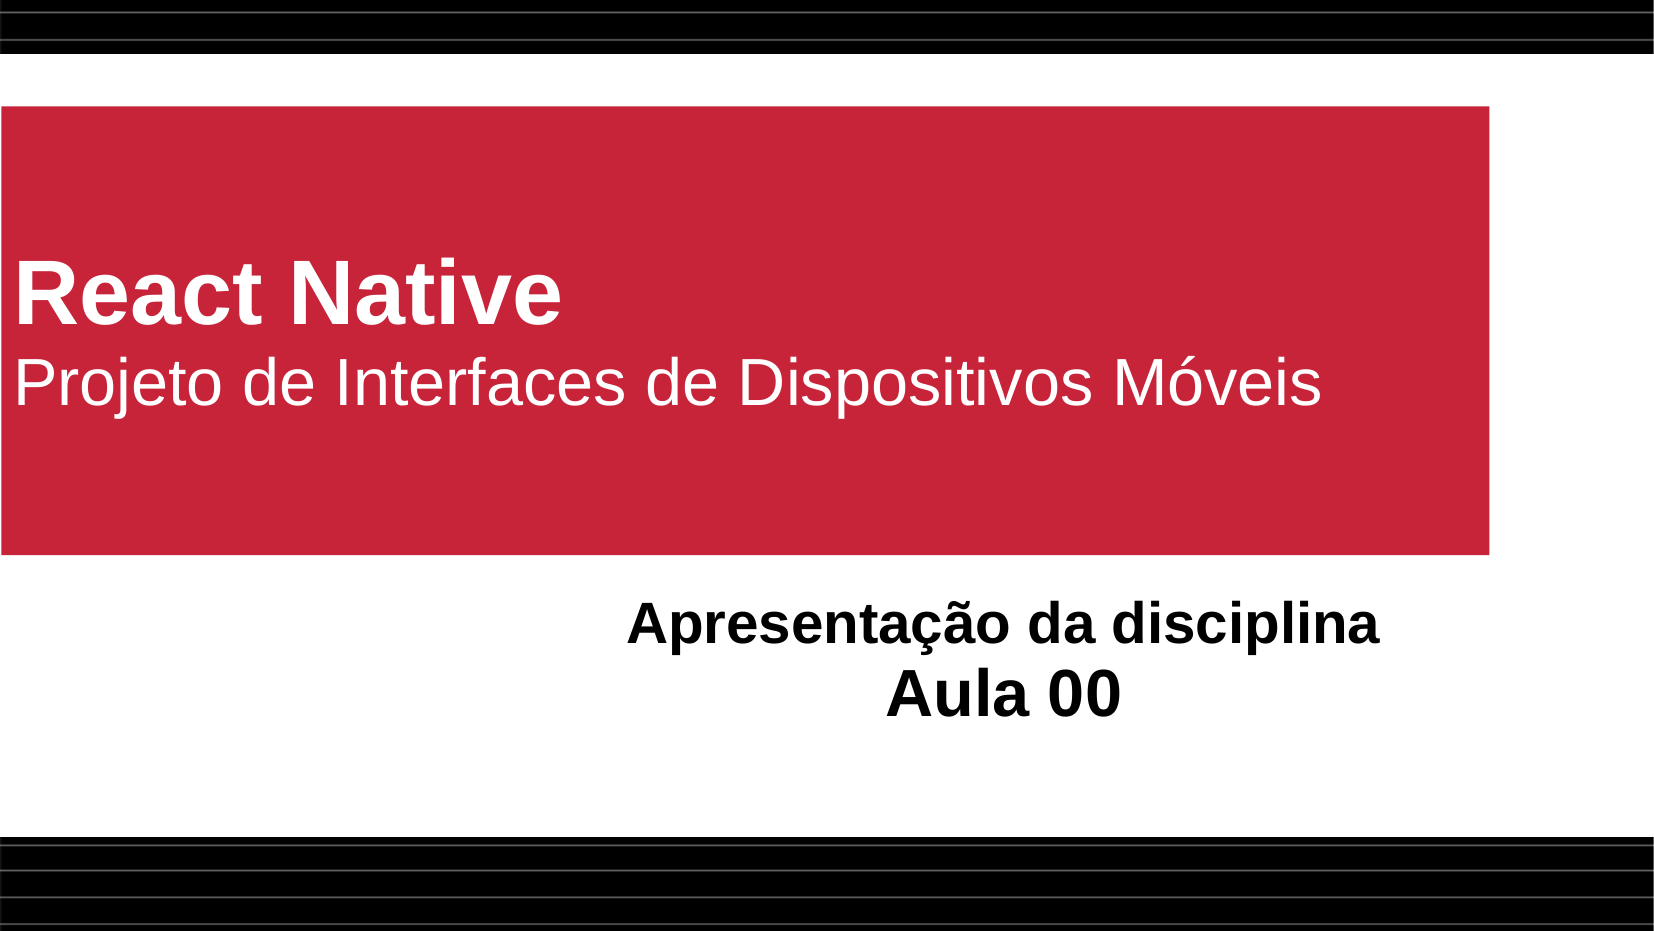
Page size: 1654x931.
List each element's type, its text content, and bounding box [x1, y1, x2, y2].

picture [0, 837, 1654, 931]
title React Native Projeto de Interfaces de Dispositivos Móveis [1, 106, 1490, 556]
picture [0, 0, 1654, 54]
subtitle Apresentação da disciplina Aula 00 [625, 590, 1489, 804]
